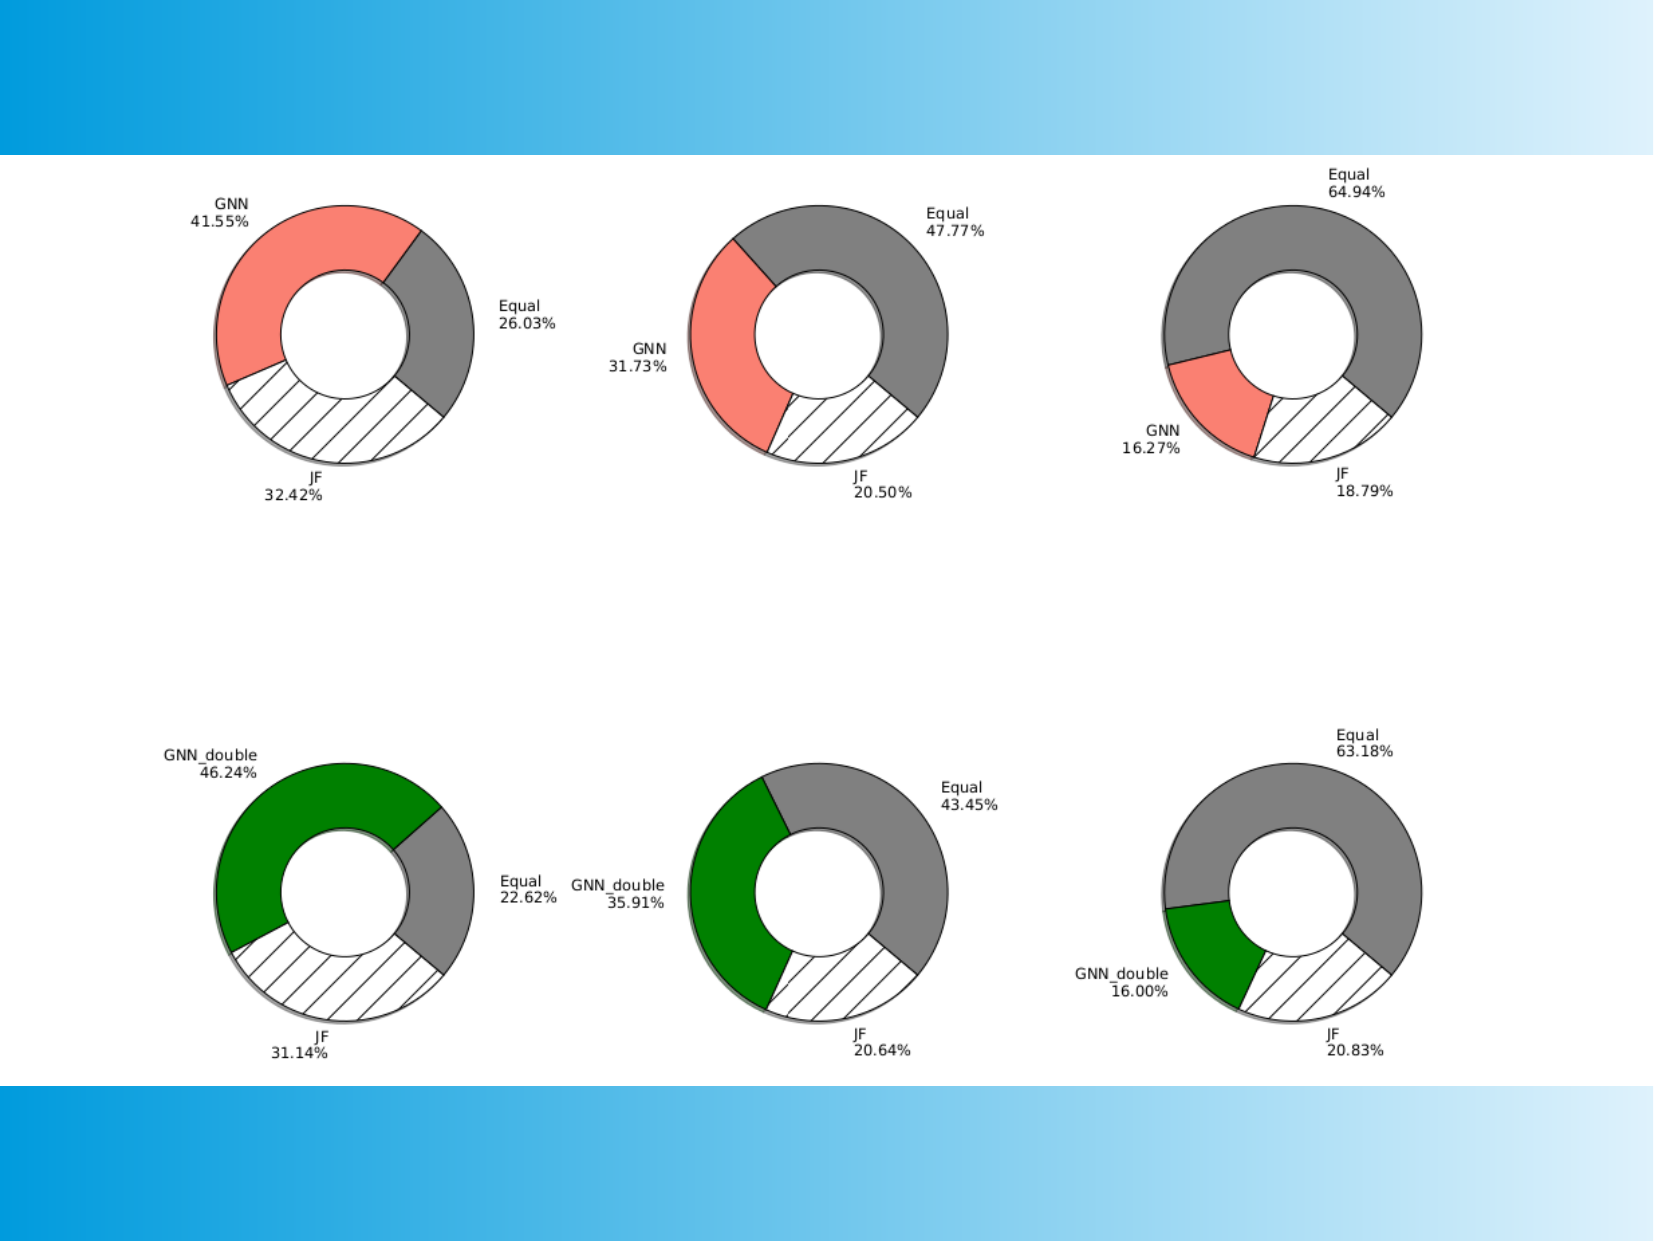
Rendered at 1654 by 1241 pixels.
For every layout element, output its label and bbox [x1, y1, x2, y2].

picture [137, 157, 1453, 1069]
